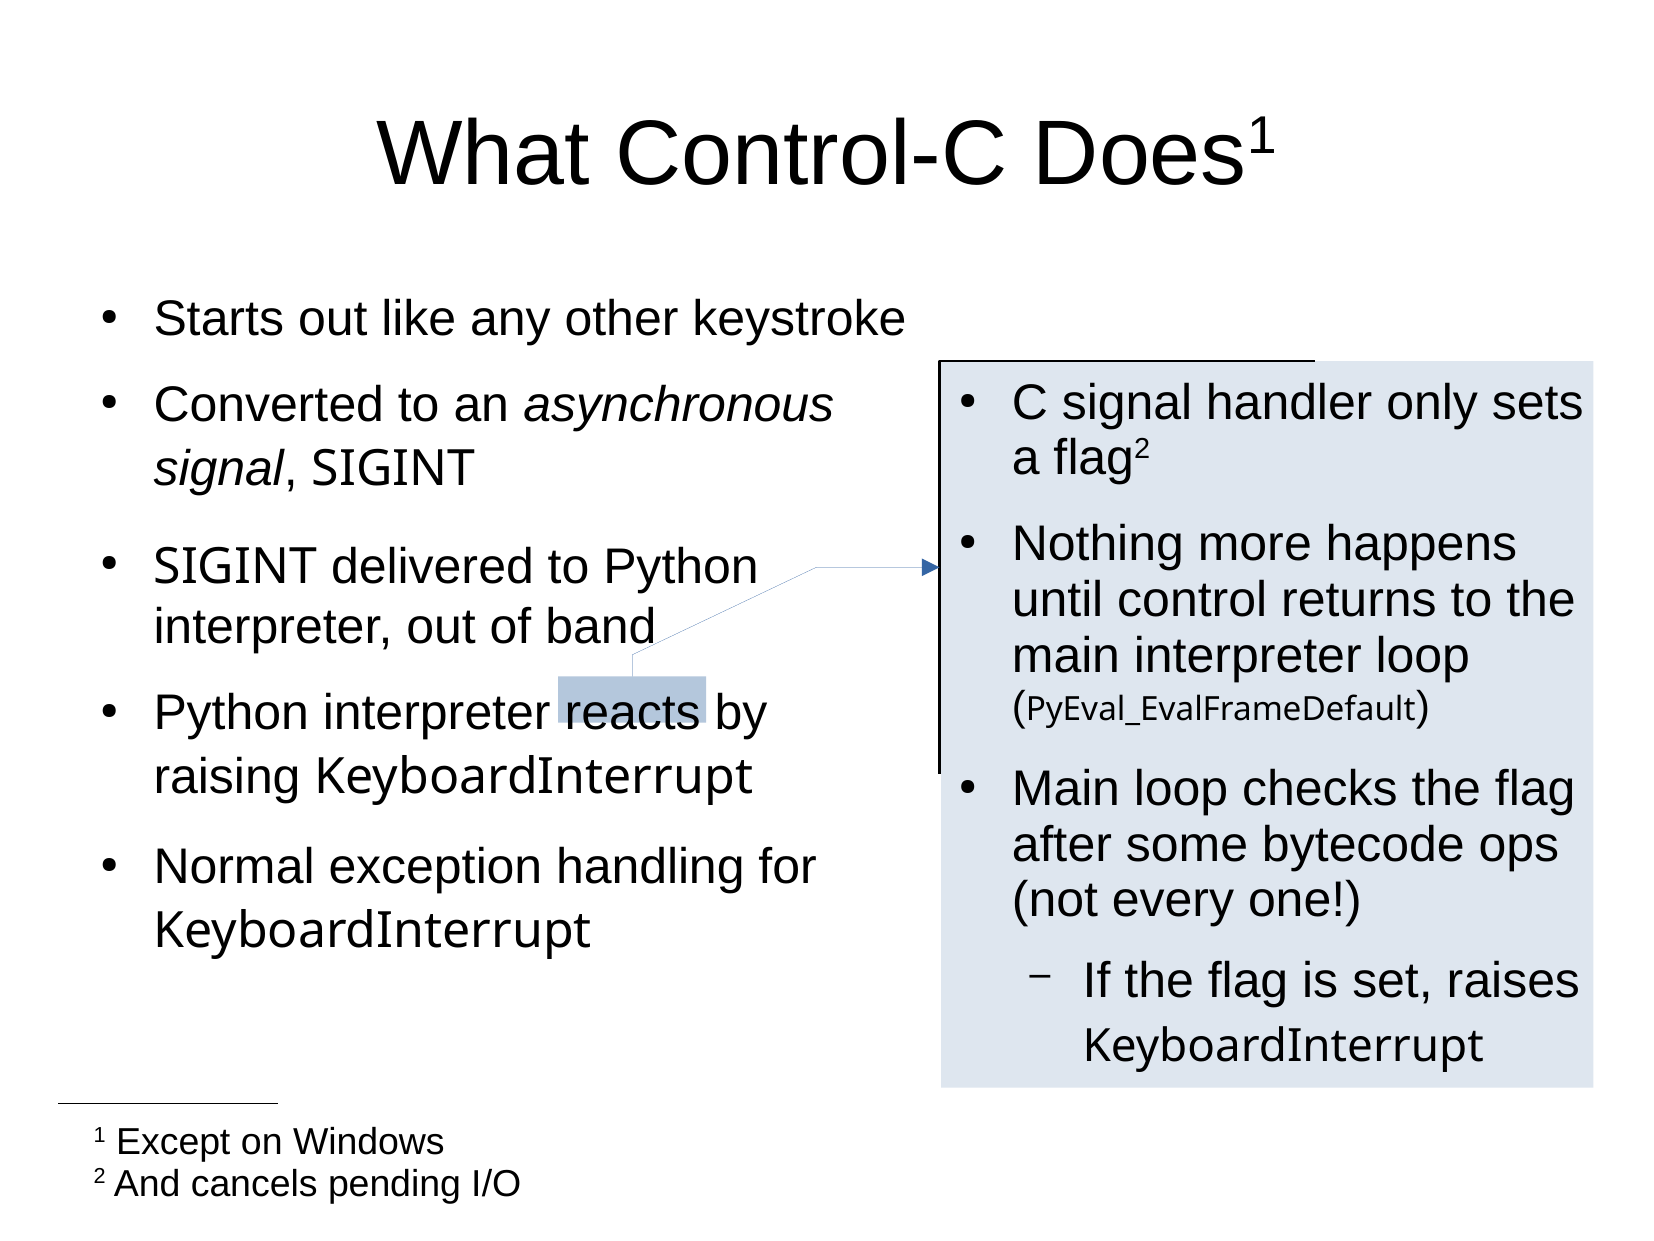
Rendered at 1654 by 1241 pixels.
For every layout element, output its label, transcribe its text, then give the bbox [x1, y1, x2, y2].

title What Control-C Does1 [82, 49, 1571, 257]
list Starts out like any other keystroke Converted to an asynchronous signal, SIGINT SIGINT delivered to Python interpreter, out of band Python interpreter reacts by raising KeyboardInterrupt Normal exception handling for KeyboardInterrupt [82, 290, 916, 1201]
text_box 1 Except on Windows 2 And cancels pending I/O [78, 1104, 567, 1212]
list C signal handler only sets a flag2 Nothing more happens until control returns to the main interpreter loop (PyEval_EvalFrameDefault) Main loop checks the flag after some bytecode ops (not every one!) If the flag is set, raises KeyboardInterrupt [941, 361, 1594, 1088]
